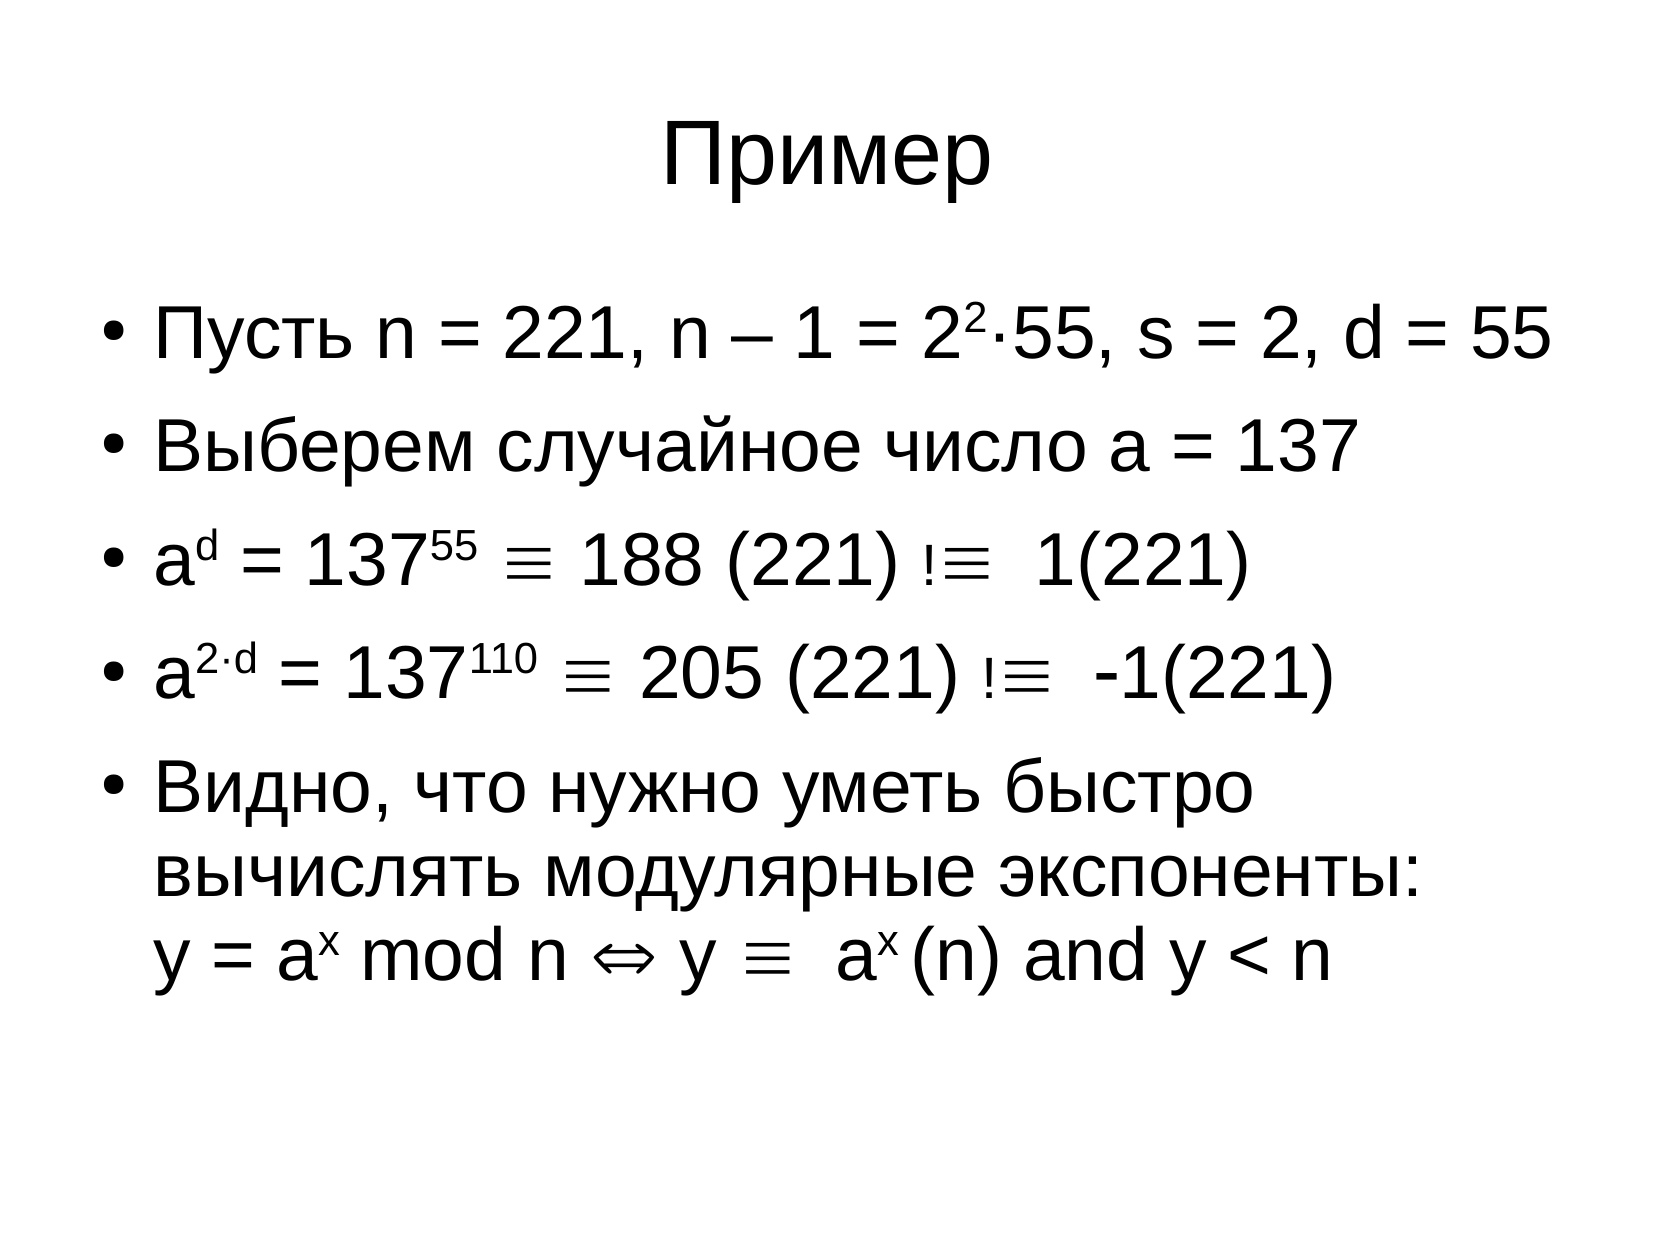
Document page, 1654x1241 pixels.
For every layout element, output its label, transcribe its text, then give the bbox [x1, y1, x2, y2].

title Пример [82, 49, 1571, 257]
list Пусть n = 221, n – 1 = 22·55, s = 2, d = 55 Выберем случайное число a = 137 ad = 13755 º 188 (221) !º 1(221) a2·d = 137110 º 205 (221) !º -1(221) Видно, что нужно уметь быстро вычислять модулярные экспоненты: y = ax mod n ⇔ y º ax (n) and y < n [82, 290, 1571, 1201]
